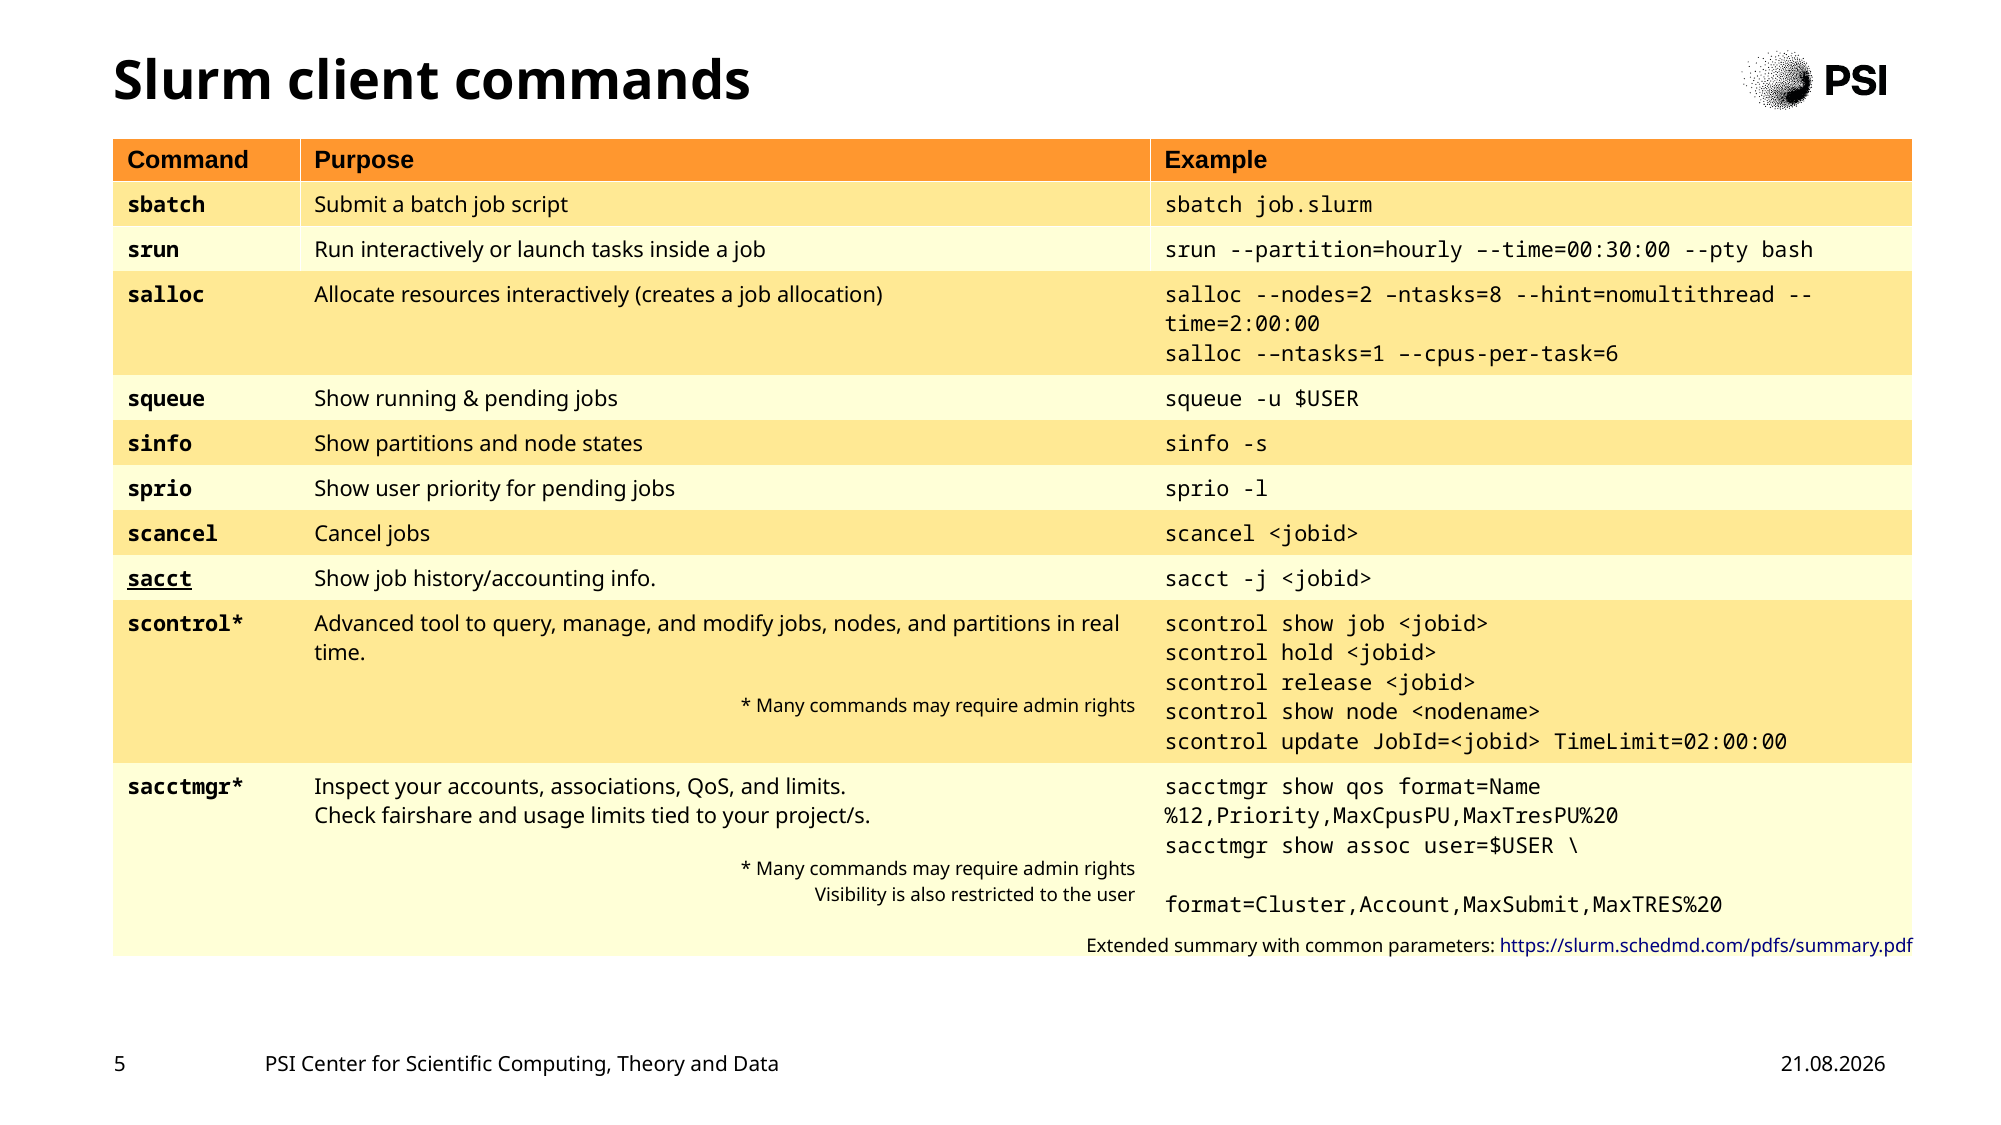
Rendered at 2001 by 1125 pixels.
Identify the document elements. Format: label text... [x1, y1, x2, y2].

table_cell scancel <jobid> [1150, 510, 1912, 555]
table_cell sbatch [113, 182, 300, 226]
table_cell Show running & pending jobs [300, 375, 1150, 420]
table_cell srun [113, 227, 300, 271]
table_cell sinfo -s [1150, 420, 1912, 465]
table_header Example [1151, 139, 1912, 181]
table_cell salloc [113, 271, 300, 375]
table_header Command [113, 139, 300, 181]
table_cell Inspect your accounts, associations, QoS, and limits. Check fairshare and usage limits tied to your project/s. * Many commands may require admin rights Visibility is also restricted to the user [300, 763, 1150, 956]
table_cell scancel [113, 510, 300, 555]
table_cell Submit a batch job script [301, 182, 1150, 226]
table_cell sprio -l [1150, 465, 1912, 510]
table_cell scontrol* [113, 600, 300, 763]
list Extended summary with common parameters: https://slurm.schedmd.com/pdfs/summary.pdf [975, 933, 1913, 988]
table_cell sinfo [113, 420, 300, 465]
table_header Purpose [301, 139, 1150, 181]
table_cell Show user priority for pending jobs [300, 465, 1150, 510]
table_cell sacct -j <jobid> [1150, 555, 1912, 600]
table_cell sacct [113, 555, 300, 600]
table_cell Show job history/accounting info. [300, 555, 1150, 600]
table_cell Cancel jobs [300, 510, 1150, 555]
table_cell squeue [113, 375, 300, 420]
table_cell sprio [113, 465, 300, 510]
table_cell Show partitions and node states [300, 420, 1150, 465]
table_cell squeue -u $USER [1150, 375, 1912, 420]
table_cell sacctmgr show qos format=Name%12,Priority,MaxCpusPU,MaxTresPU%20 sacctmgr show assoc user=$USER \ format=Cluster,Account,MaxSubmit,MaxTRES%20 [1150, 763, 1912, 933]
title Slurm client commands [114, 45, 1585, 138]
table_cell Run interactively or launch tasks inside a job [301, 227, 1150, 271]
table_cell sacctmgr* [113, 763, 300, 956]
table_cell Advanced tool to query, manage, and modify jobs, nodes, and partitions in real time. * Many commands may require admin rights [300, 600, 1150, 763]
table_cell srun --partition=hourly –-time=00:30:00 --pty bash [1151, 227, 1912, 271]
table_cell salloc --nodes=2 –ntasks=8 --hint=nomultithread --time=2:00:00 salloc -–ntasks=1 –-cpus-per-task=6 [1150, 271, 1912, 375]
table_cell scontrol show job <jobid> scontrol hold <jobid> scontrol release <jobid> scontrol show node <nodename> scontrol update JobId=<jobid> TimeLimit=02:00:00 [1150, 600, 1912, 763]
table_cell sbatch job.slurm [1151, 182, 1912, 226]
table_cell Allocate resources interactively (creates a job allocation) [300, 271, 1150, 375]
